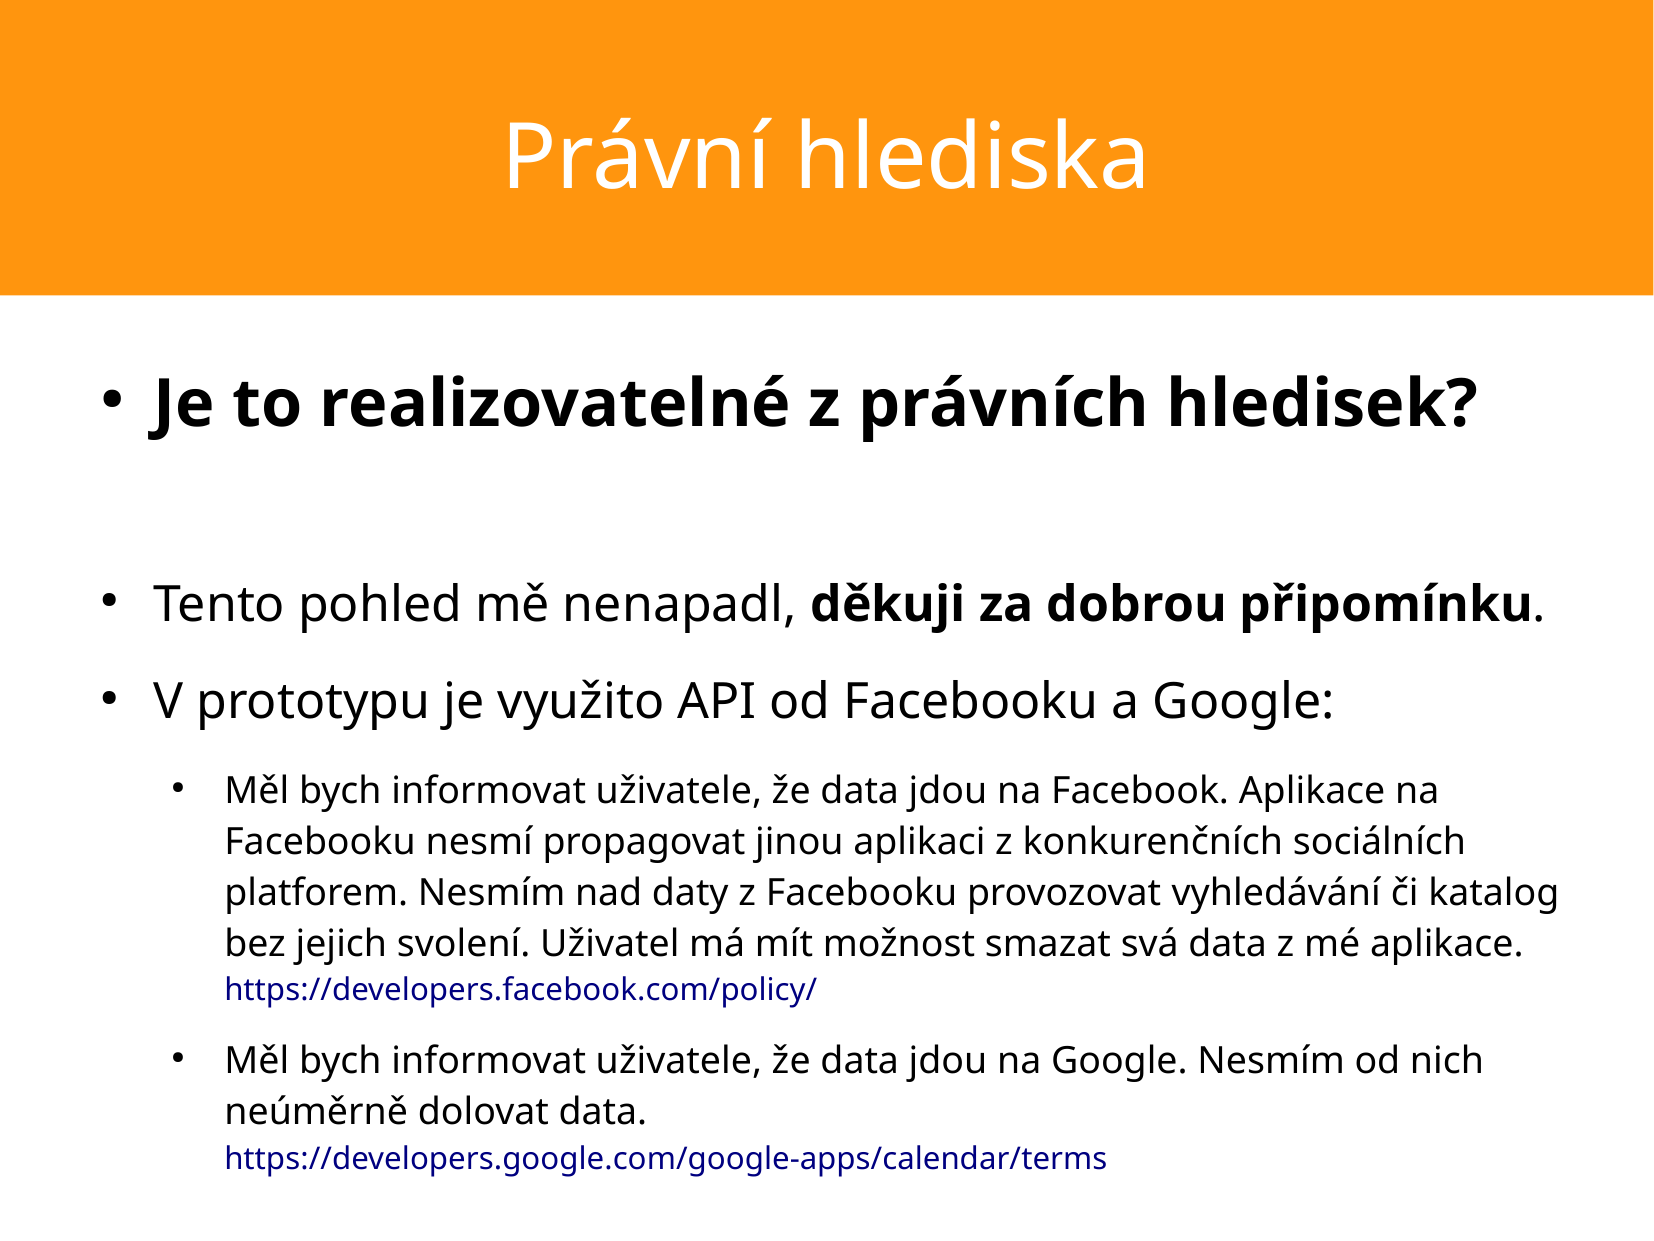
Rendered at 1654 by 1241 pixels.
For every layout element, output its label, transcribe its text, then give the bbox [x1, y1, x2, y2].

text_box [0, 0, 1654, 296]
list Je to realizovatelné z právních hledisek? Tento pohled mě nenapadl, děkuji za dobrou připomínku. V prototypu je využito API od Facebooku a Google: Měl bych informovat uživatele, že data jdou na Facebook. Aplikace na Facebooku nesmí propagovat jinou aplikaci z konkurenčních sociálních platforem. Nesmím nad daty z Facebooku provozovat vyhledávání či katalog bez jejich svolení. Uživatel má mít možnost smazat svá data z mé aplikace. https://developers.facebook.com/policy/ Měl bych informovat uživatele, že data jdou na Google. Nesmím od nich neúměrně dolovat data. https://developers.google.com/google-apps/calendar/terms [82, 355, 1571, 1159]
title Právní hlediska [82, 49, 1571, 257]
